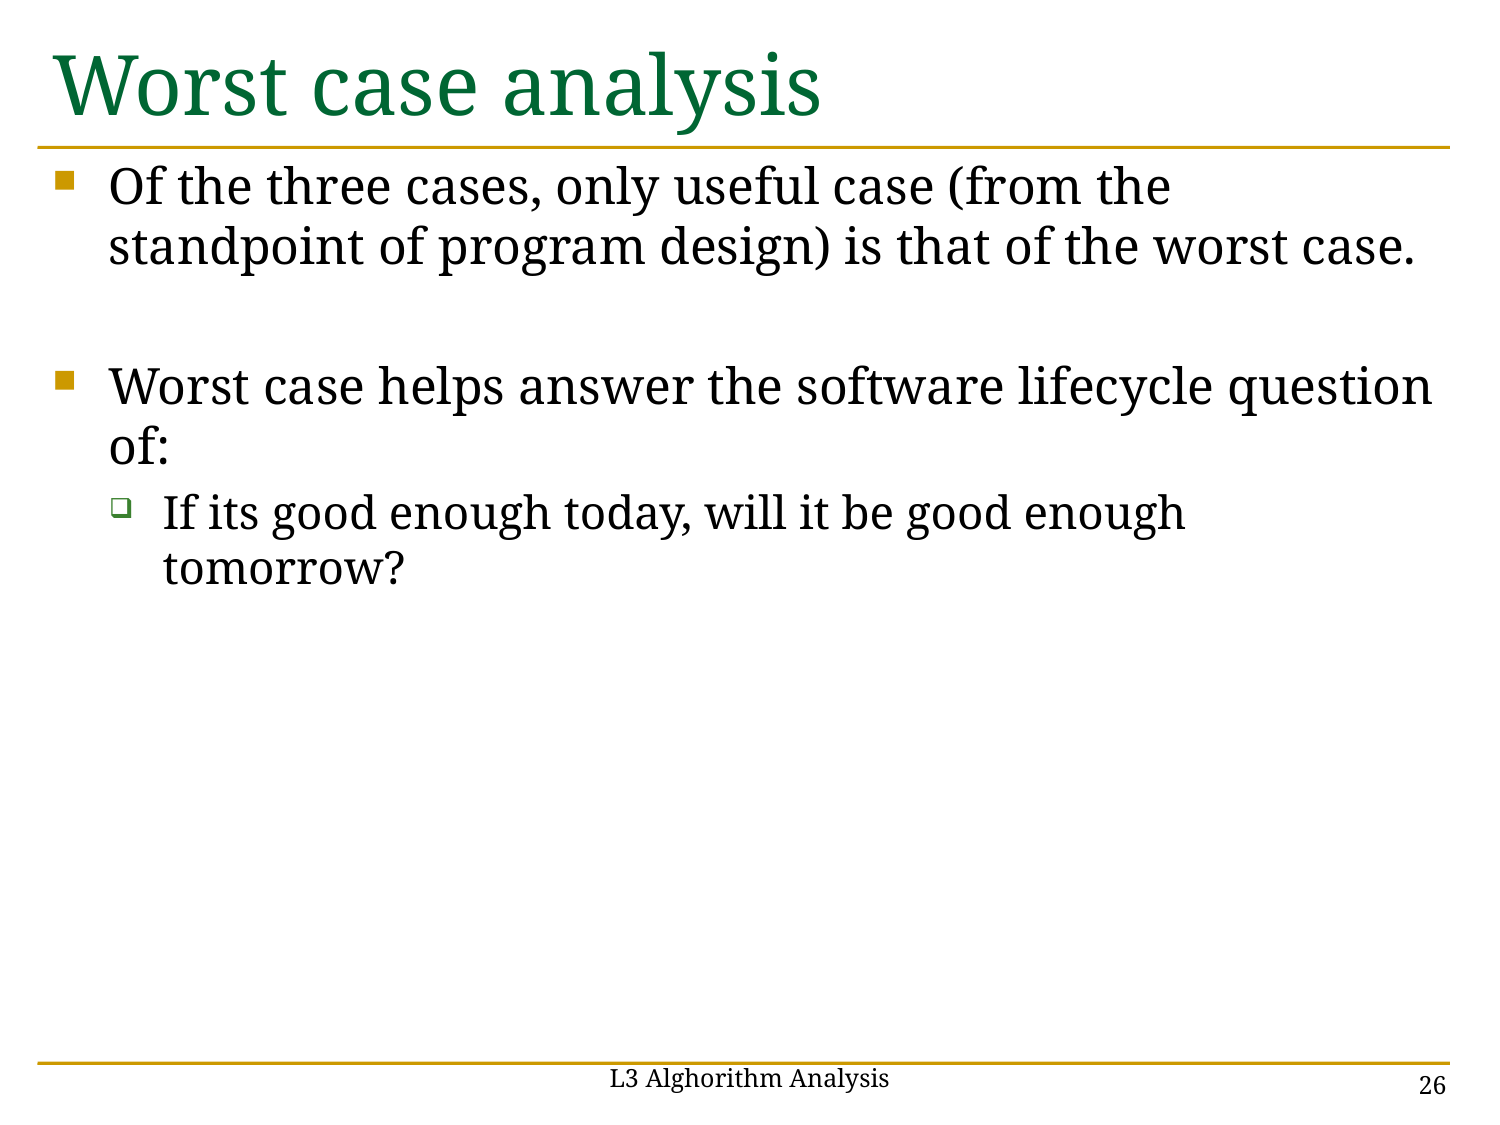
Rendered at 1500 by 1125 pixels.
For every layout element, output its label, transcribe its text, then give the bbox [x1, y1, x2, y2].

slide_number <number> [1111, 1036, 1462, 1112]
title Worst case analysis [37, 24, 1450, 147]
footer L3 Alghorithm Analysis [512, 1025, 988, 1100]
list Of the three cases, only useful case (from the standpoint of program design) is that of the worst case. Worst case helps answer the software lifecycle question of: If its good enough today, will it be good enough tomorrow? [37, 147, 1450, 1007]
